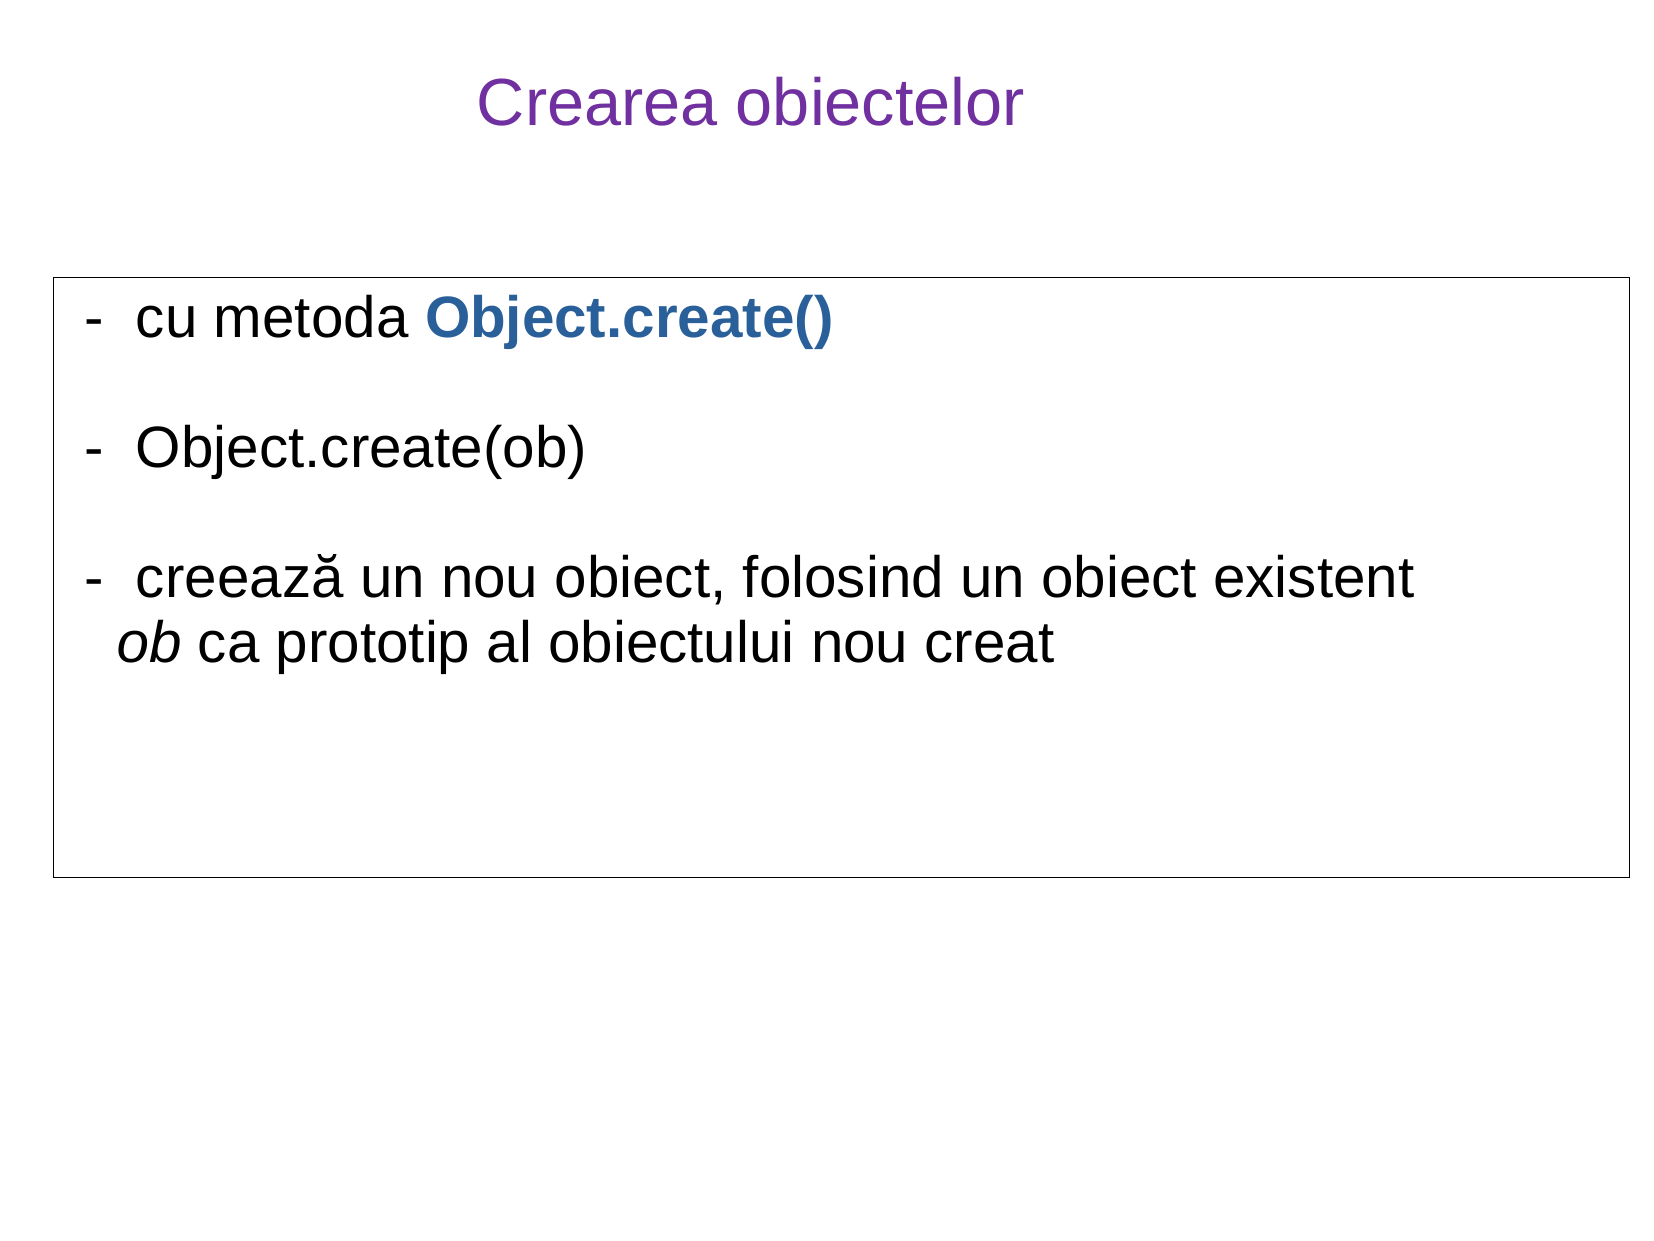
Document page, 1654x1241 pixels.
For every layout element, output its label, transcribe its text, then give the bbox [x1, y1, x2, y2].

text_box Crearea obiectelor [462, 51, 1114, 146]
text_box - cu metoda Object.create() - Object.create(ob) - creează un nou obiect, folosind un obiect existent ob ca prototip al obiectului nou creat [53, 277, 1630, 878]
